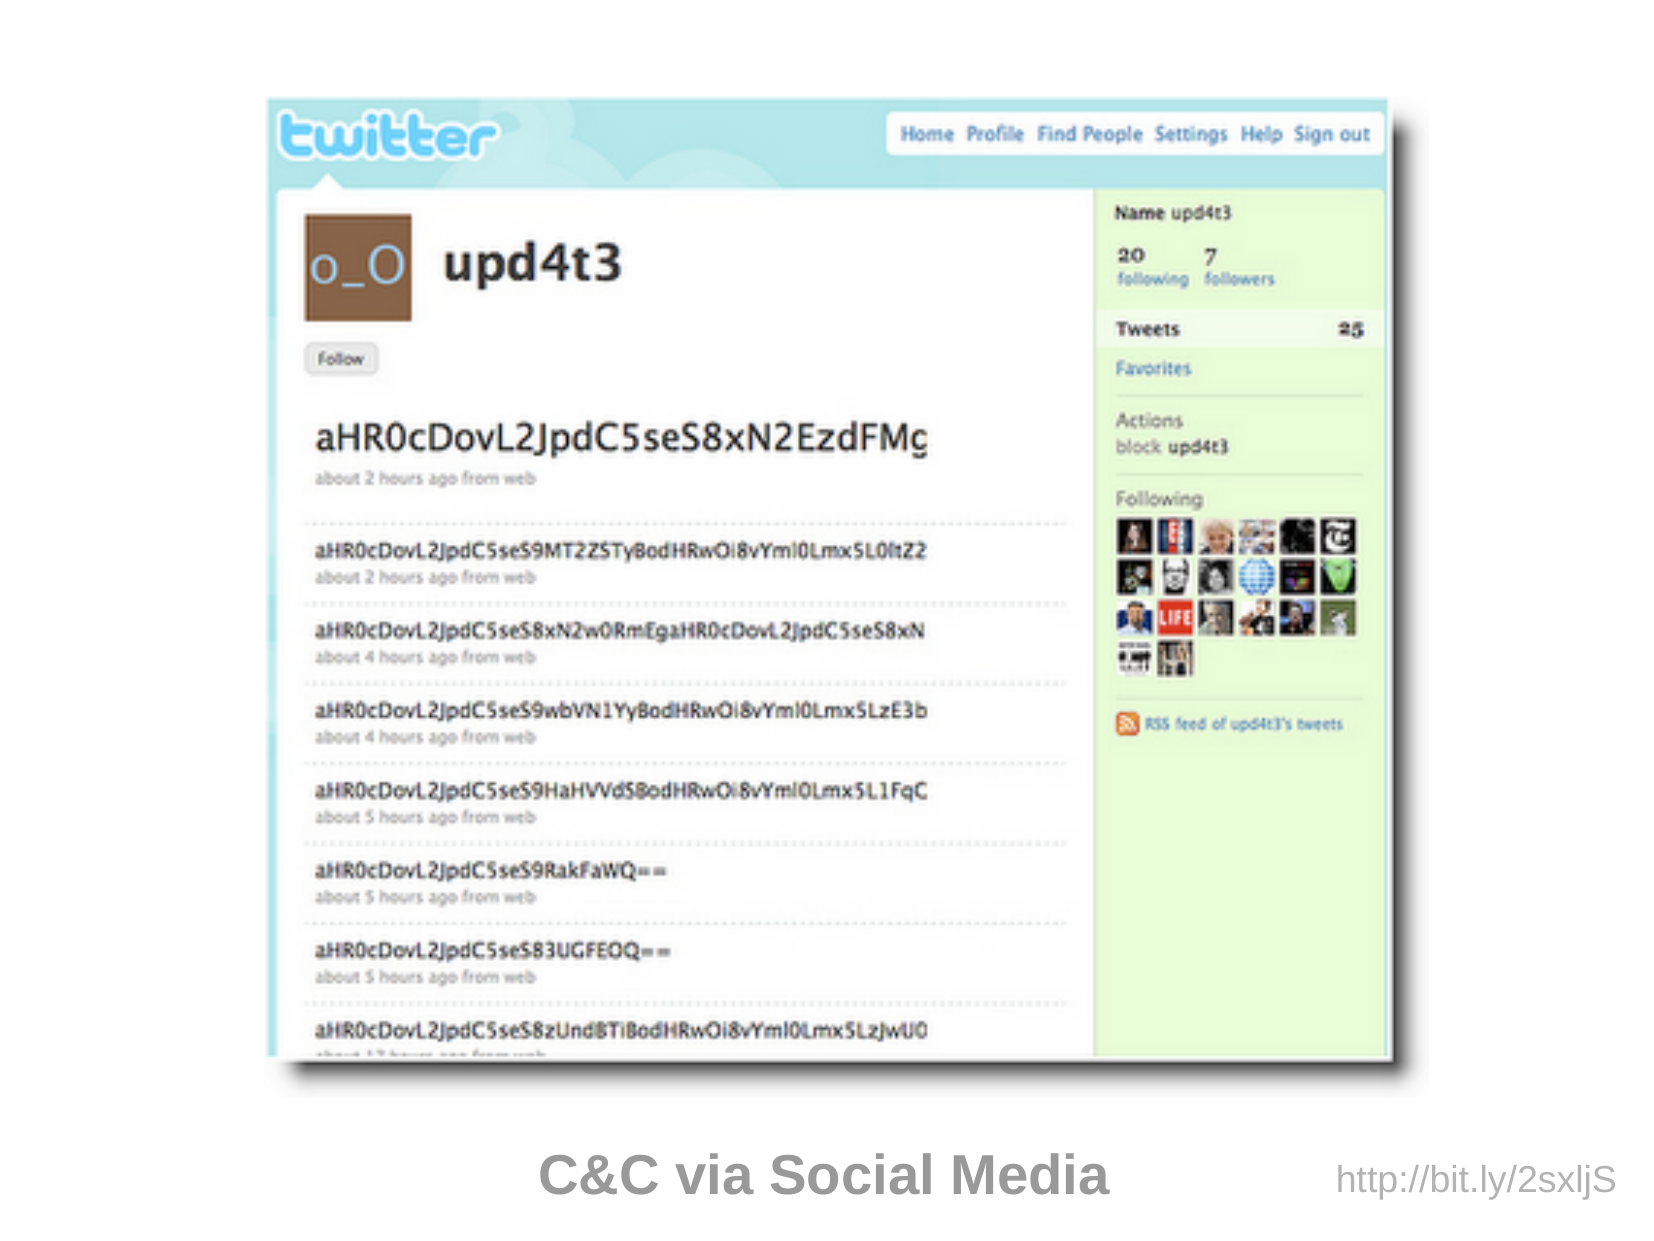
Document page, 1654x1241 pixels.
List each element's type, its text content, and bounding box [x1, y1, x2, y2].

text_box C&C via Social Media [538, 1146, 1111, 1207]
text_box http://bit.ly/2sxljS [1299, 1151, 1654, 1210]
picture [264, 95, 1429, 1098]
